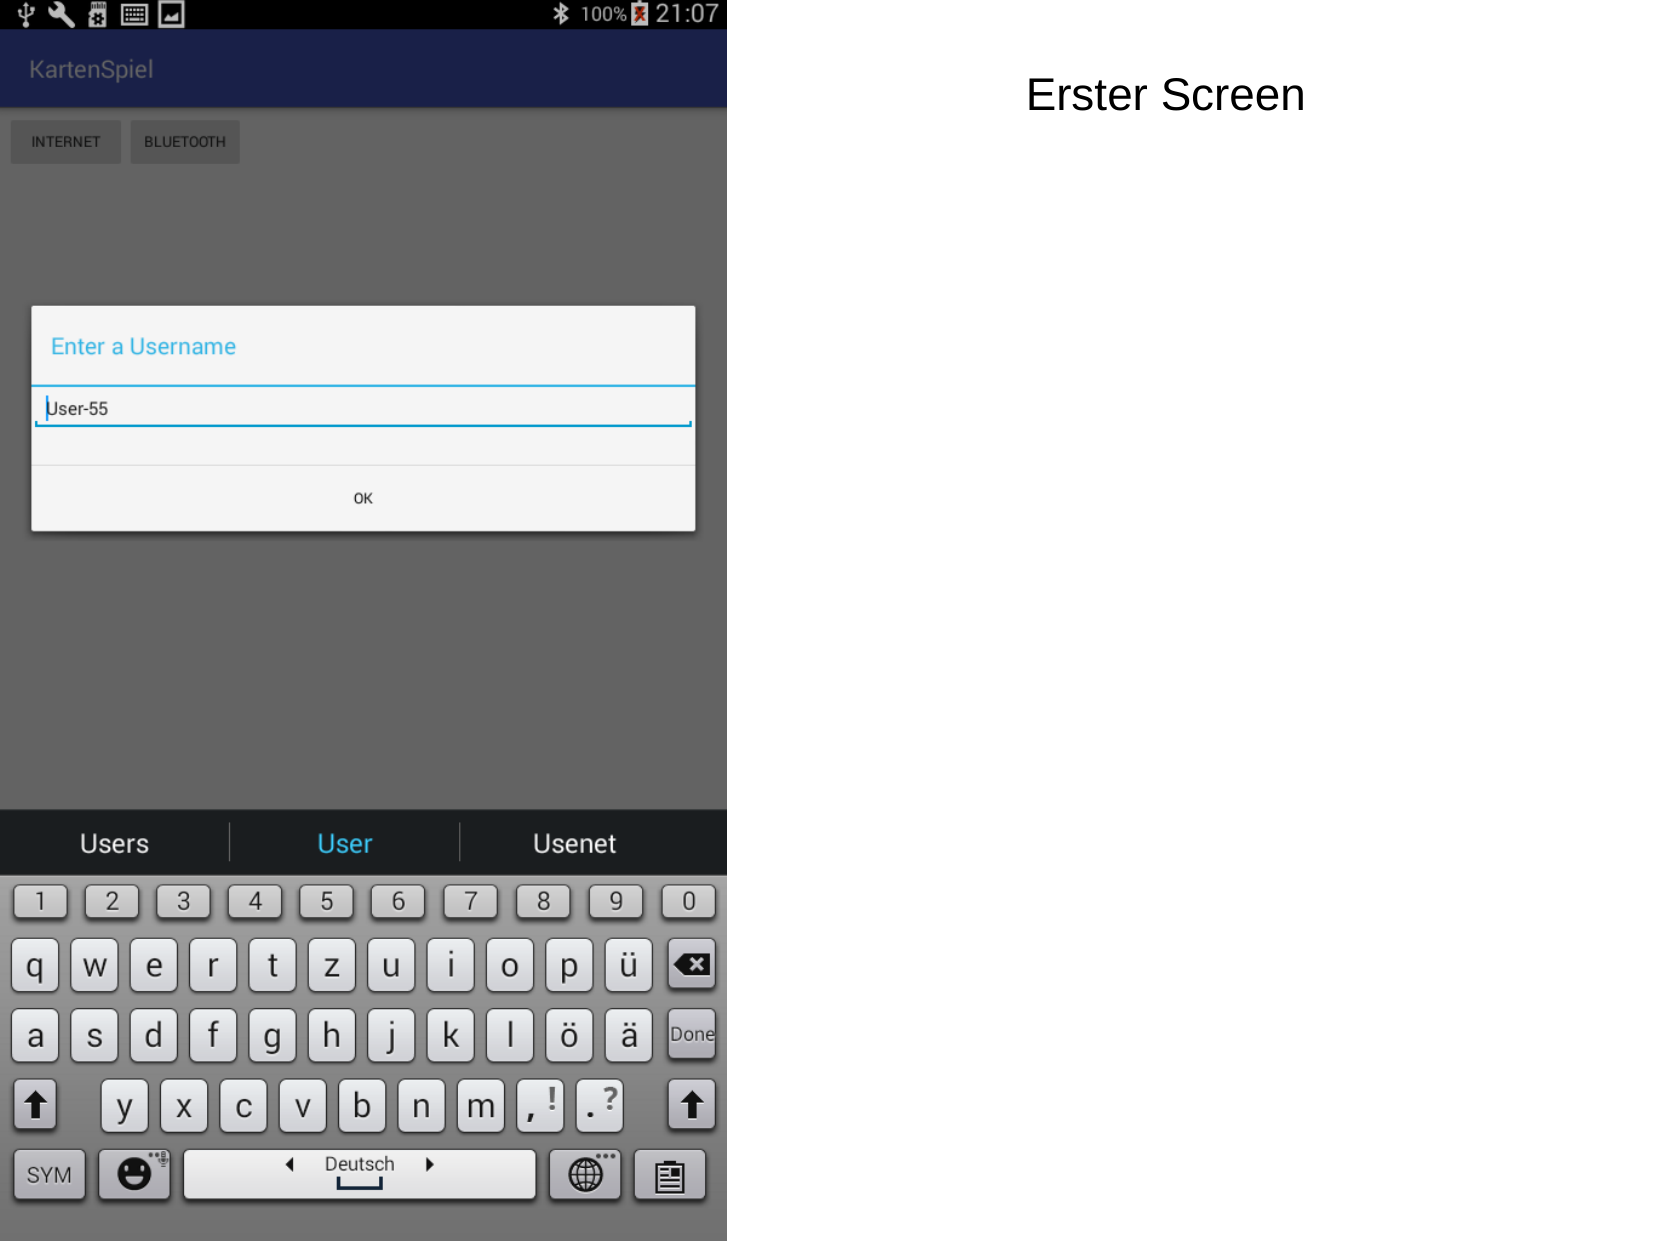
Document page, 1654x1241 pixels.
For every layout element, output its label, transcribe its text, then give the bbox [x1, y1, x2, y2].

picture [0, 0, 727, 1241]
text_box Erster Screen [1011, 61, 1321, 128]
